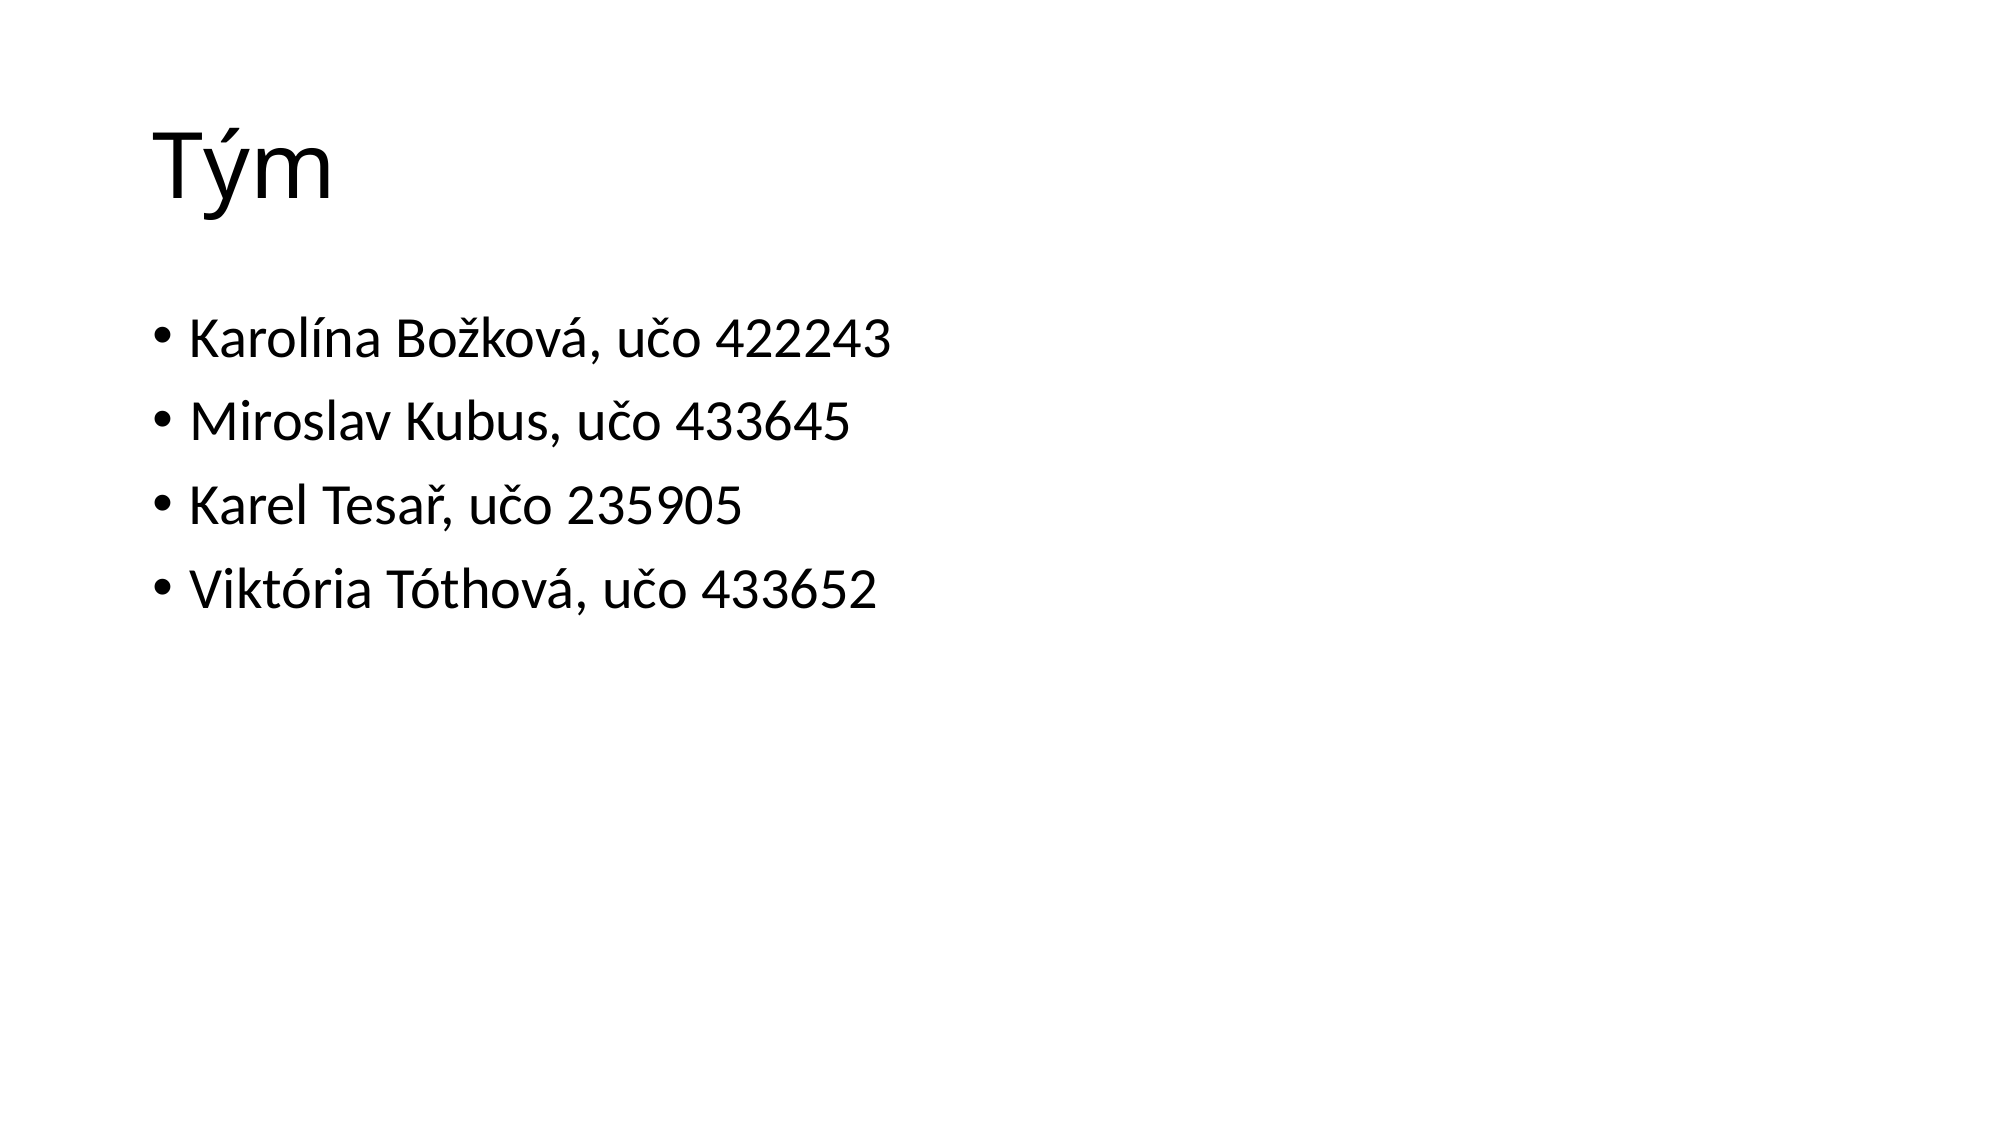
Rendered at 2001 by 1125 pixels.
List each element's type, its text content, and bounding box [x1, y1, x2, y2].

list Karolína Božková, učo 422243 Miroslav Kubus, učo 433645 Karel Tesař, učo 235905 Viktória Tóthová, učo 433652 [137, 299, 1863, 1014]
title Tým [137, 59, 1863, 278]
